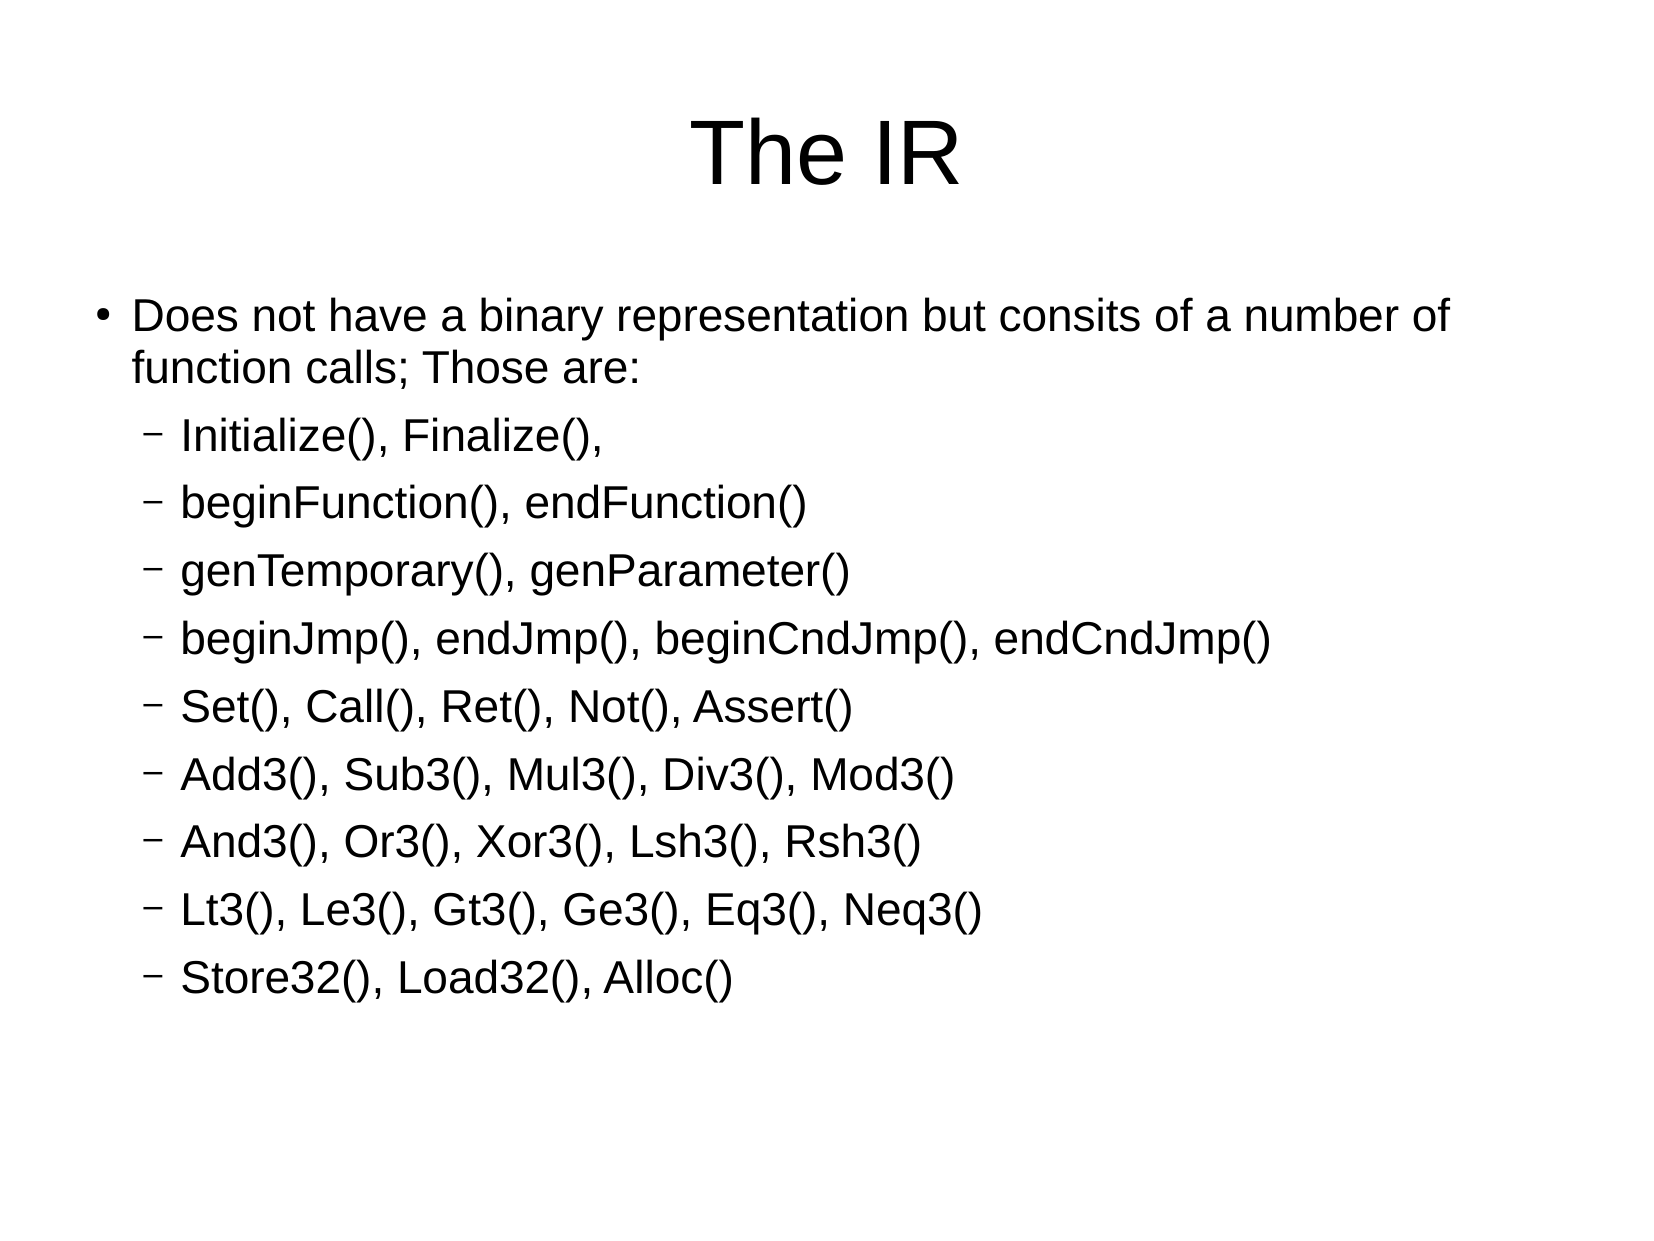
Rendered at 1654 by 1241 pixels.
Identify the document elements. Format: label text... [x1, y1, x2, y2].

list Does not have a binary representation but consits of a number of function calls; Those are: Initialize(), Finalize(), beginFunction(), endFunction() genTemporary(), genParameter() beginJmp(), endJmp(), beginCndJmp(), endCndJmp() Set(), Call(), Ret(), Not(), Assert() Add3(), Sub3(), Mul3(), Div3(), Mod3() And3(), Or3(), Xor3(), Lsh3(), Rsh3() Lt3(), Le3(), Gt3(), Ge3(), Eq3(), Neq3() Store32(), Load32(), Alloc() [82, 290, 1571, 1010]
title The IR [82, 49, 1571, 257]
